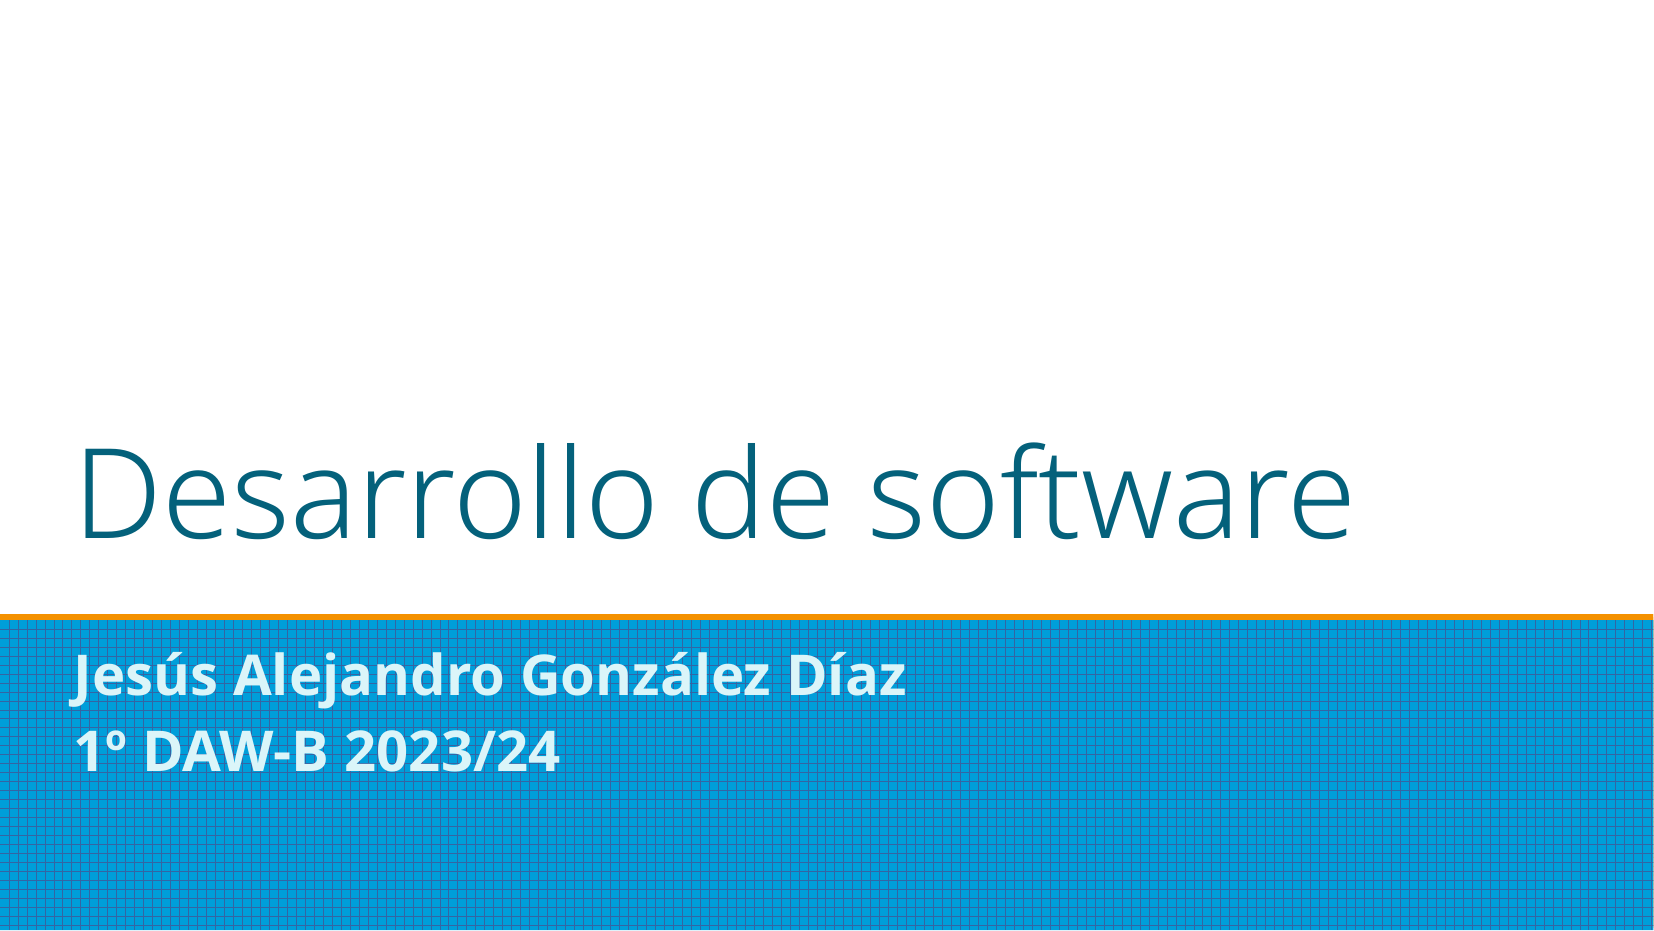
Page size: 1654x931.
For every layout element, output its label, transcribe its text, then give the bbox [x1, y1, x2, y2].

subtitle Jesús Alejandro González Díaz 1º DAW-B 2023/24 [73, 634, 1551, 827]
title Desarrollo de software [73, 44, 1551, 576]
